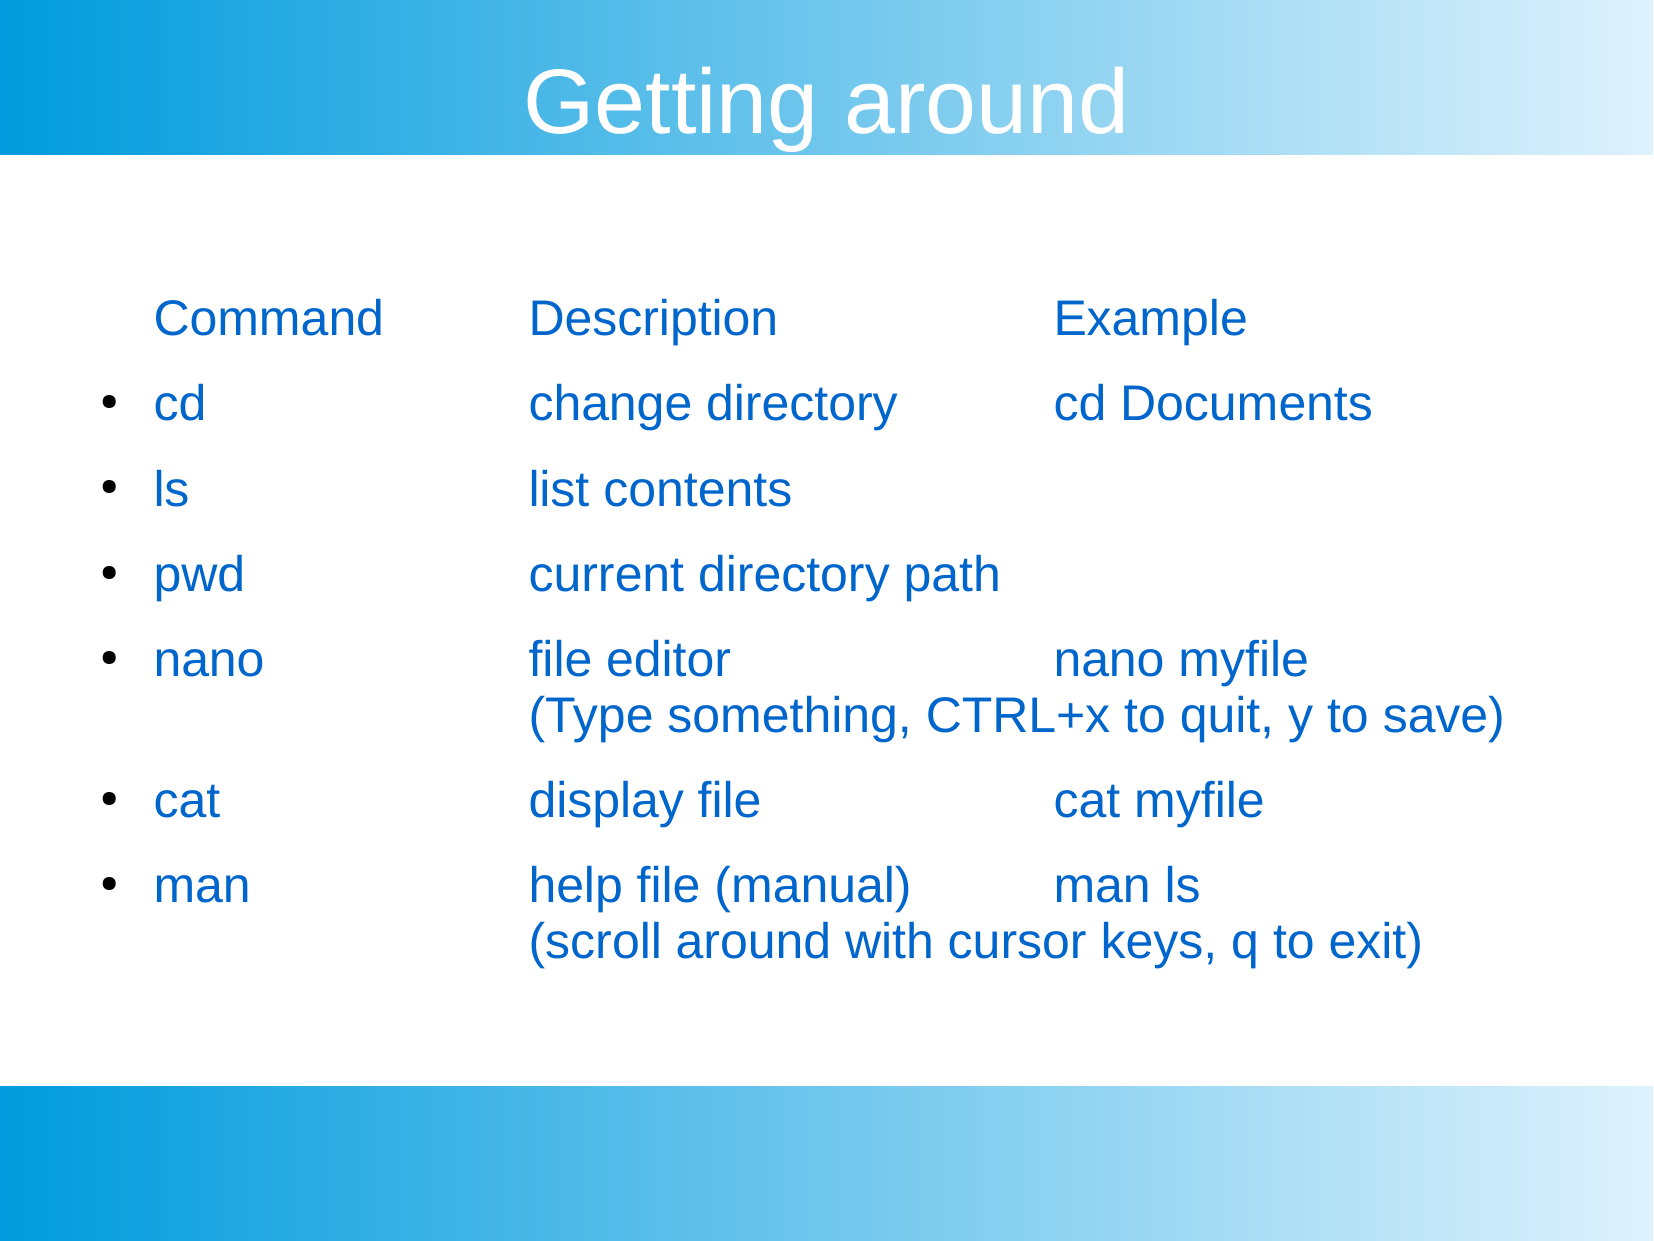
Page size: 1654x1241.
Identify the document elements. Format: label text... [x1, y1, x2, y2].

list Command Description Example cd change directory cd Documents ls list contents pwd current directory path nano file editor nano myfile (Type something, CTRL+x to quit, y to save) cat display file cat myfile man help file (manual) man ls (scroll around with cursor keys, q to exit) [82, 290, 1571, 1010]
title Getting around [82, 49, 1571, 155]
